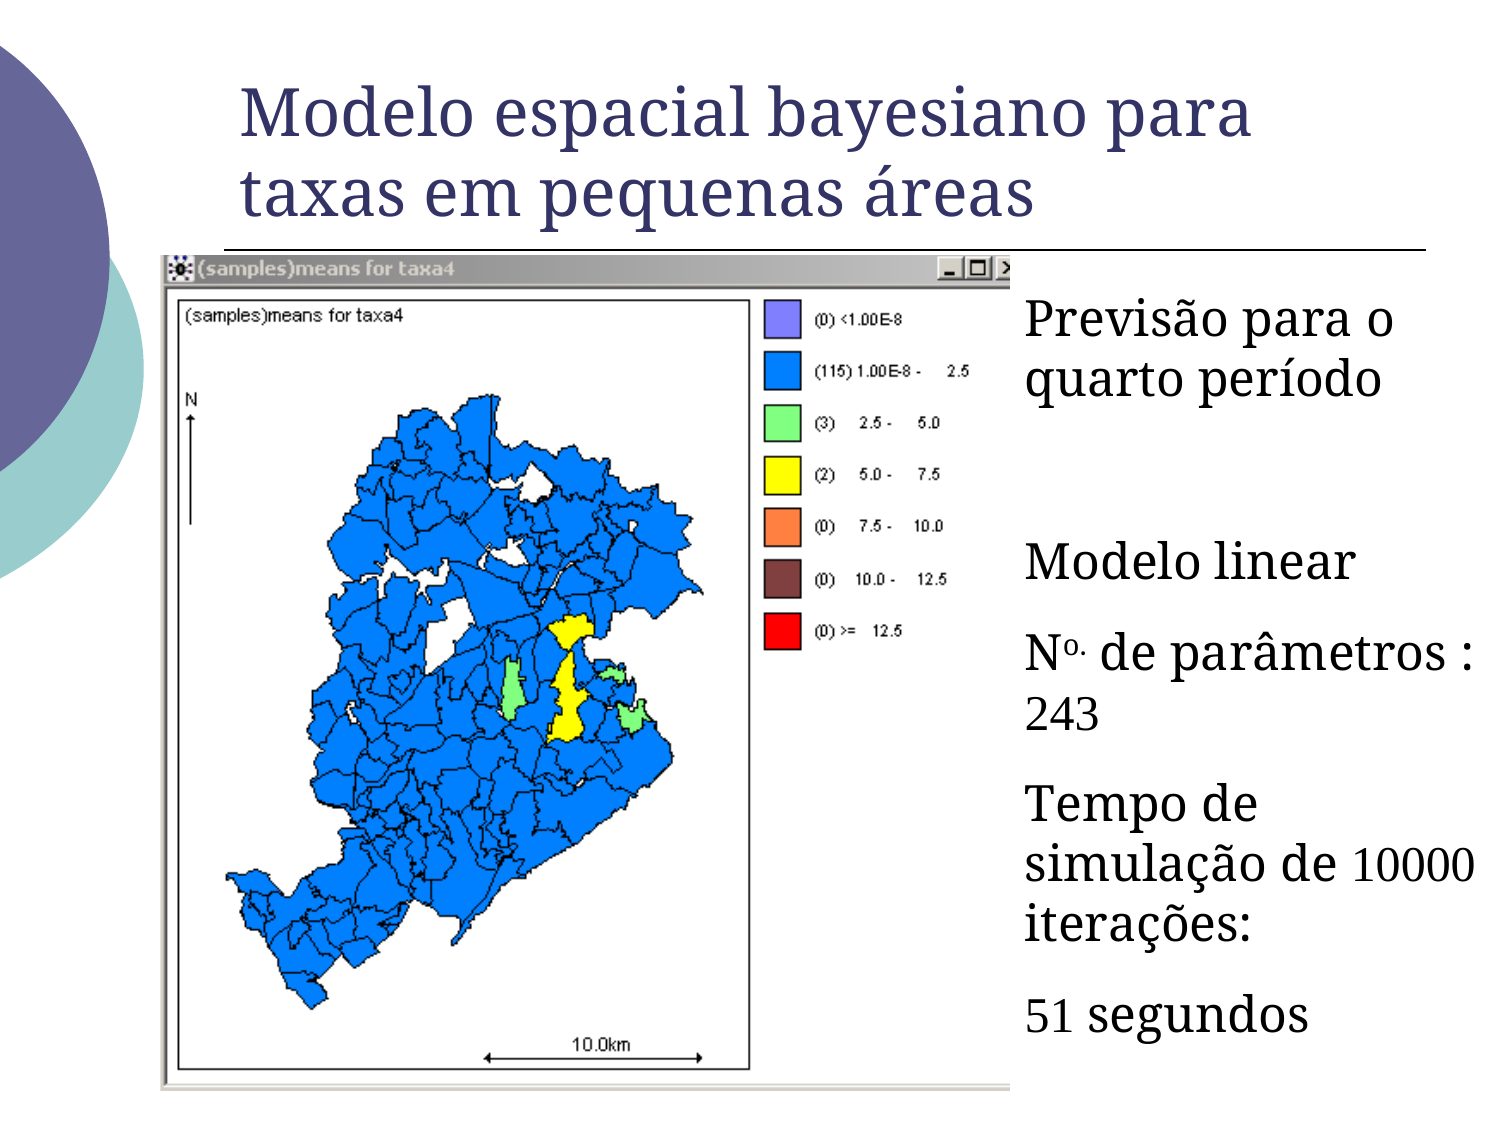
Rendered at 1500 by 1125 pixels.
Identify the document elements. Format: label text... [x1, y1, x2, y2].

text_box Previsão para o quarto período Modelo linear No. de parâmetros : 243 Tempo de simulação de 10000 iterações: 51 segundos [1010, 278, 1500, 1051]
title Modelo espacial bayesiano para taxas em pequenas áreas [224, 49, 1338, 237]
picture [159, 255, 1010, 1091]
